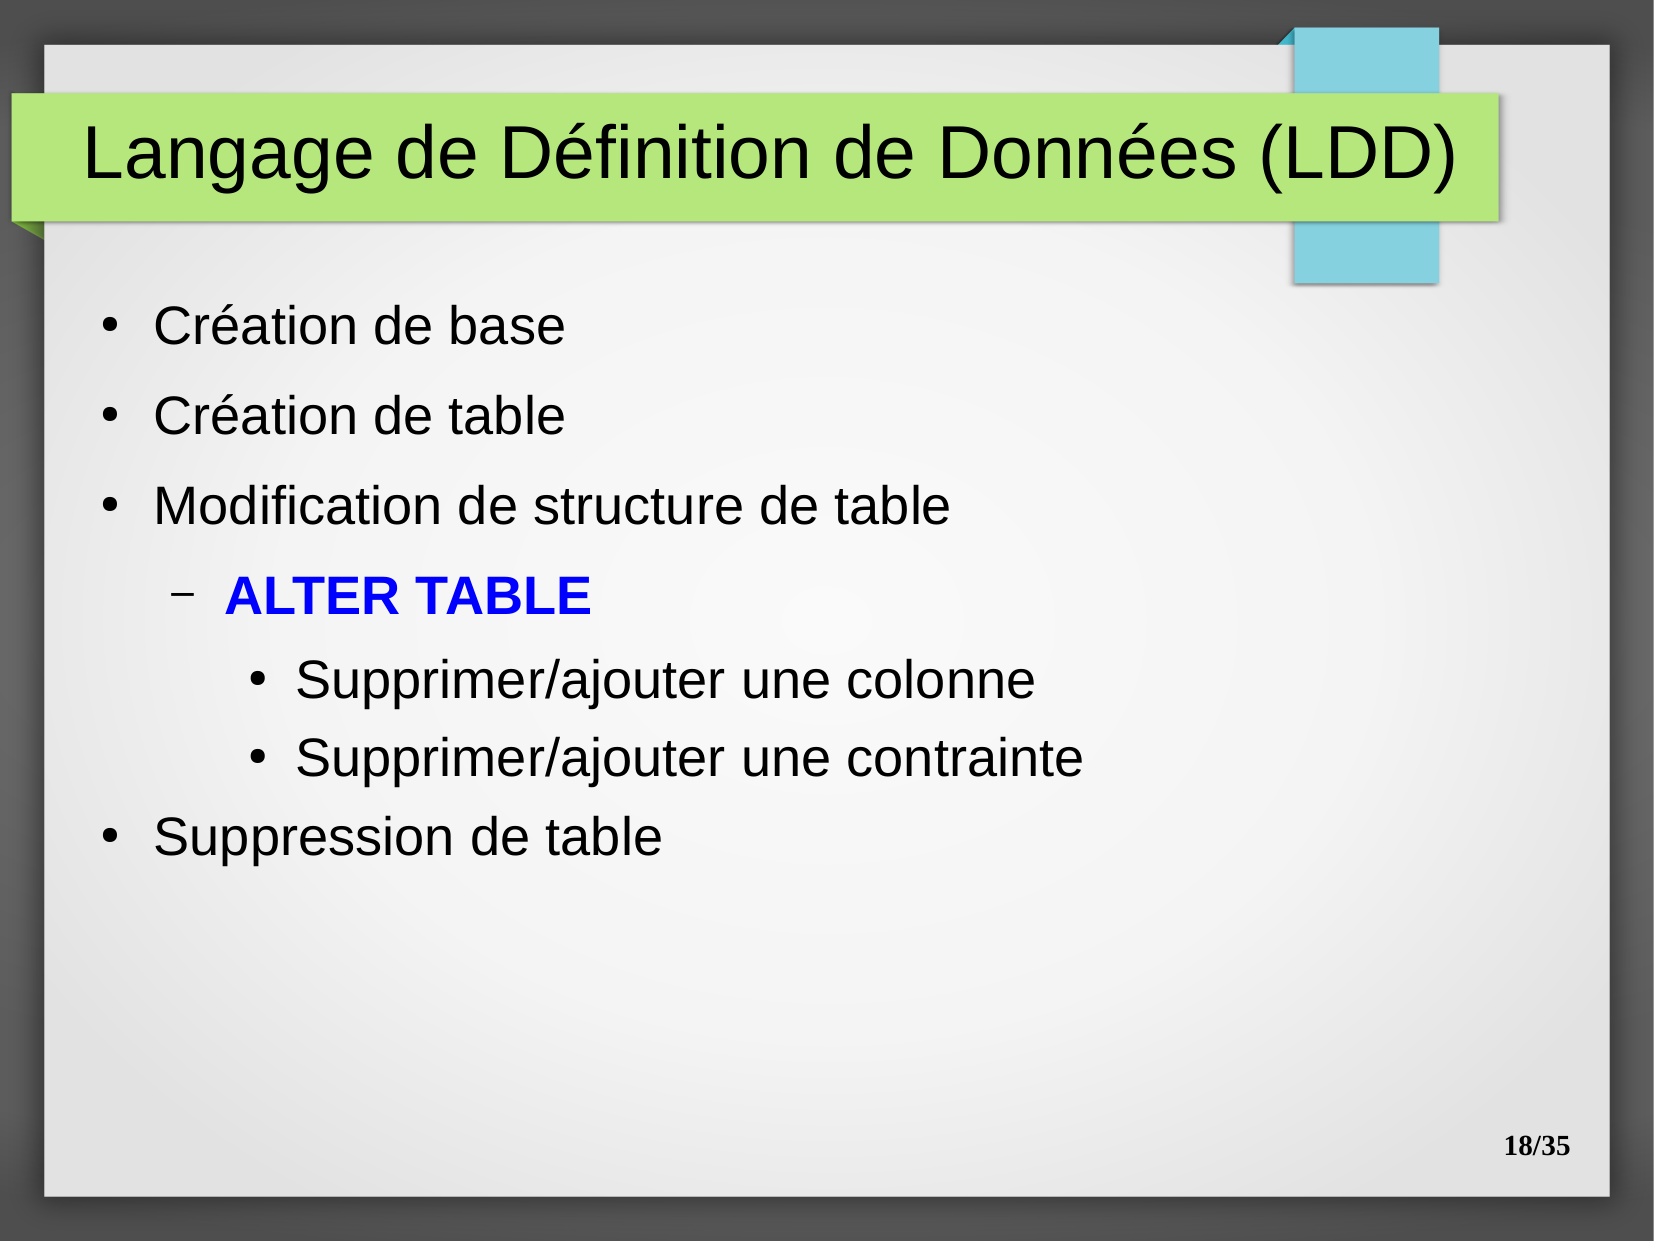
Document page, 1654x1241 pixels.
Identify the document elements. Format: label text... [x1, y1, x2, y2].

picture [0, 0, 1654, 1241]
title Langage de Définition de Données (LDD) [82, 49, 1571, 257]
list Création de base Création de table Modification de structure de table ALTER TABLE Supprimer/ajouter une colonne Supprimer/ajouter une contrainte Suppression de table [82, 295, 1571, 1015]
